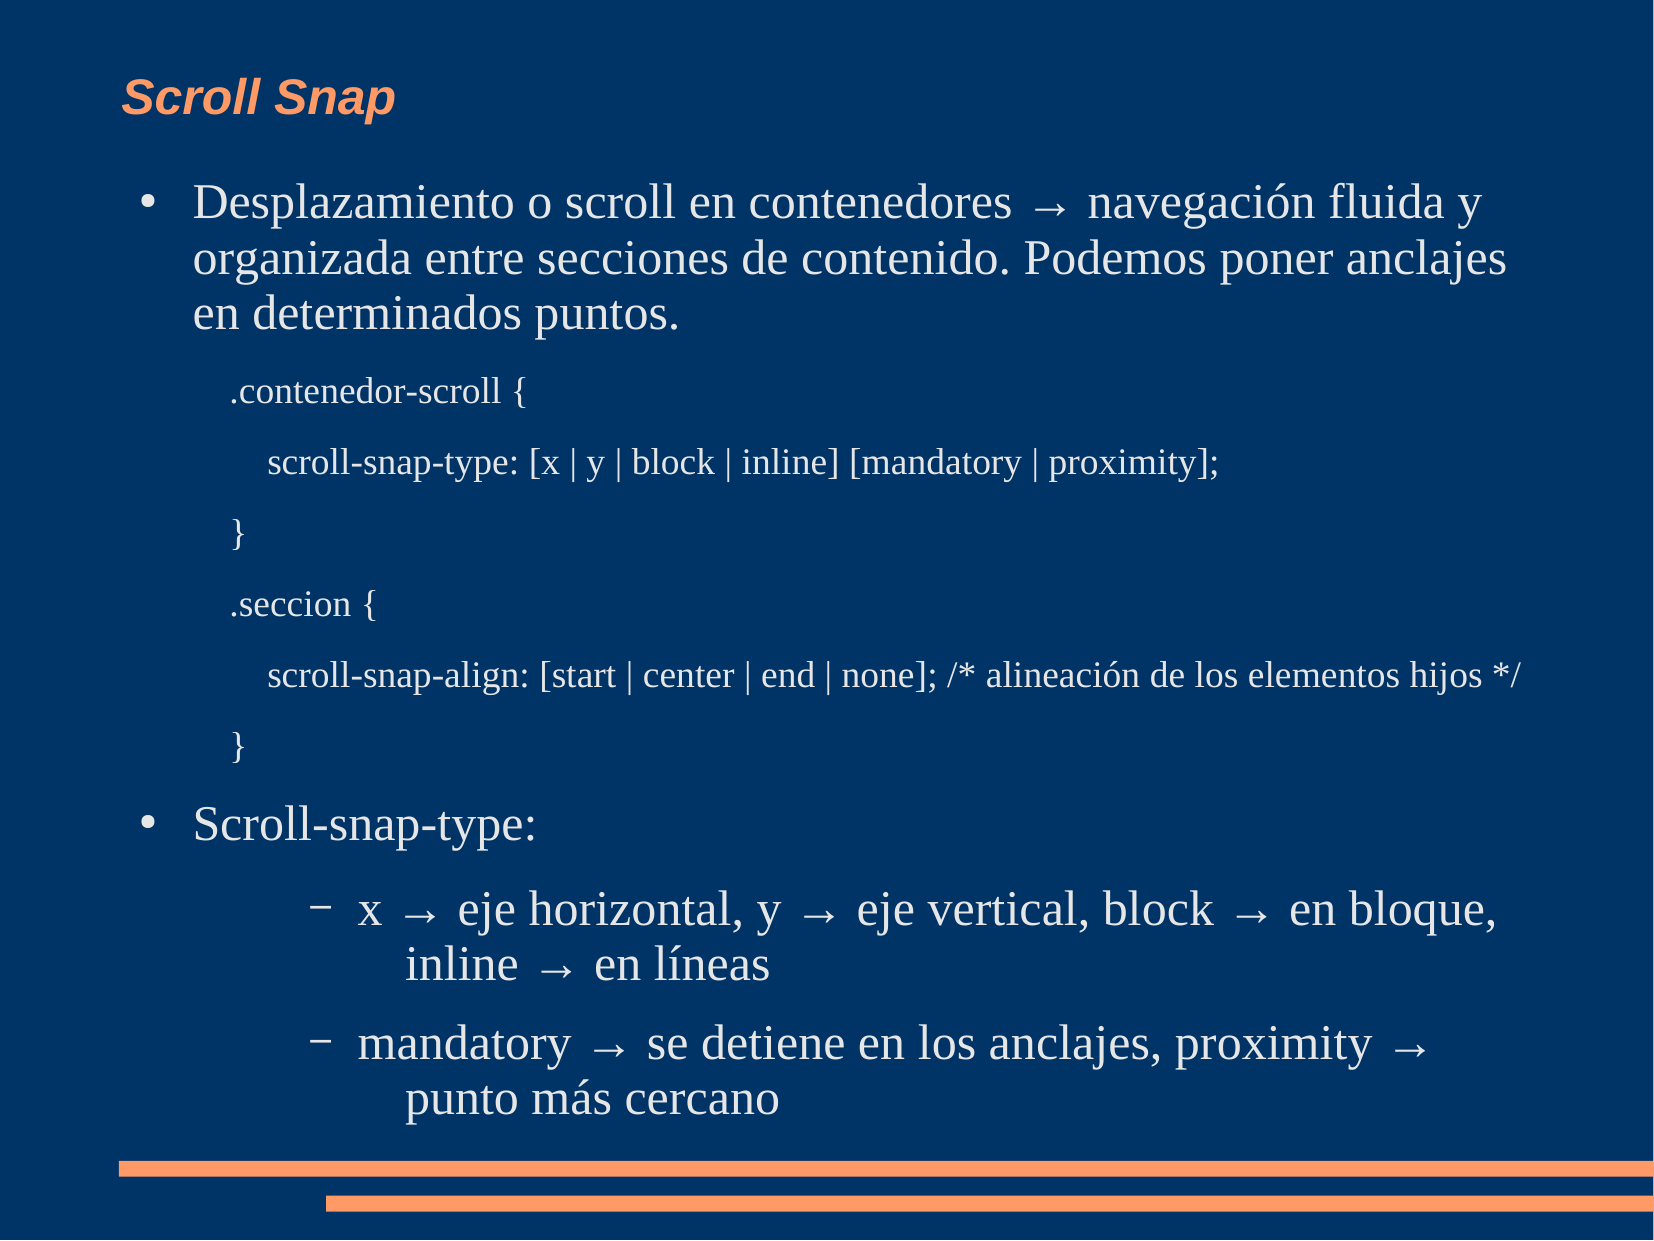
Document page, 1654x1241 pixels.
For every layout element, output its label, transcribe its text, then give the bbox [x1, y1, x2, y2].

title Scroll Snap [121, 46, 1534, 148]
list Desplazamiento o scroll en contenedores → navegación fluida y organizada entre secciones de contenido. Podemos poner anclajes en determinados puntos. .contenedor-scroll { scroll-snap-type: [x | y | block | inline] [mandatory | proximity]; } .seccion { scroll-snap-align: [start | center | end | none]; /* alineación de los elementos hijos */ } Scroll-snap-type: x → eje horizontal, y → eje vertical, block → en bloque, inline → en líneas mandatory → se detiene en los anclajes, proximity → punto más cercano [121, 174, 1561, 1140]
